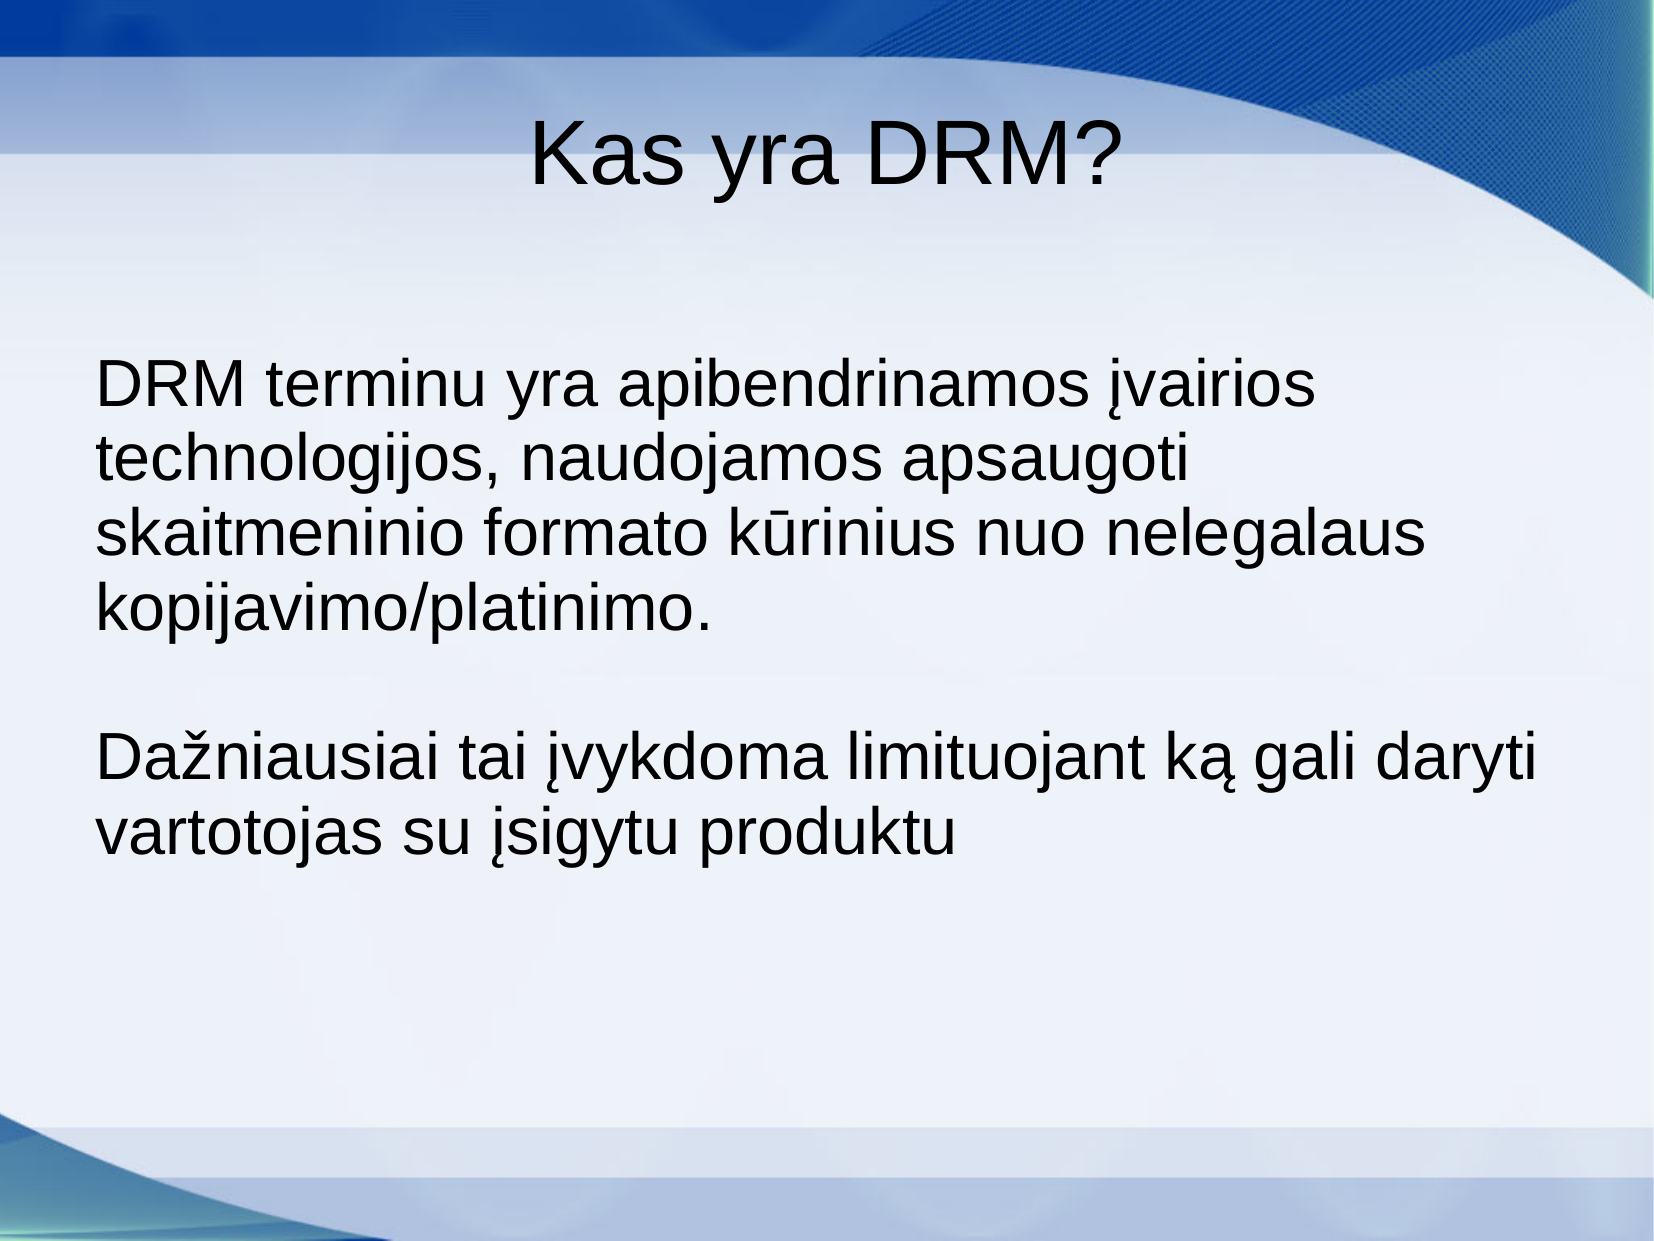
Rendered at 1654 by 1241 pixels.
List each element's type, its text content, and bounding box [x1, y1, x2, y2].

picture [0, 0, 1654, 1241]
title Kas yra DRM? [82, 49, 1571, 257]
subtitle DRM terminu yra apibendrinamos įvairios technologijos, naudojamos apsaugoti skaitmeninio formato kūrinius nuo nelegalaus kopijavimo/platinimo. Dažniausiai tai įvykdoma limituojant ką gali daryti vartotojas su įsigytu produktu [60, 285, 1549, 1005]
